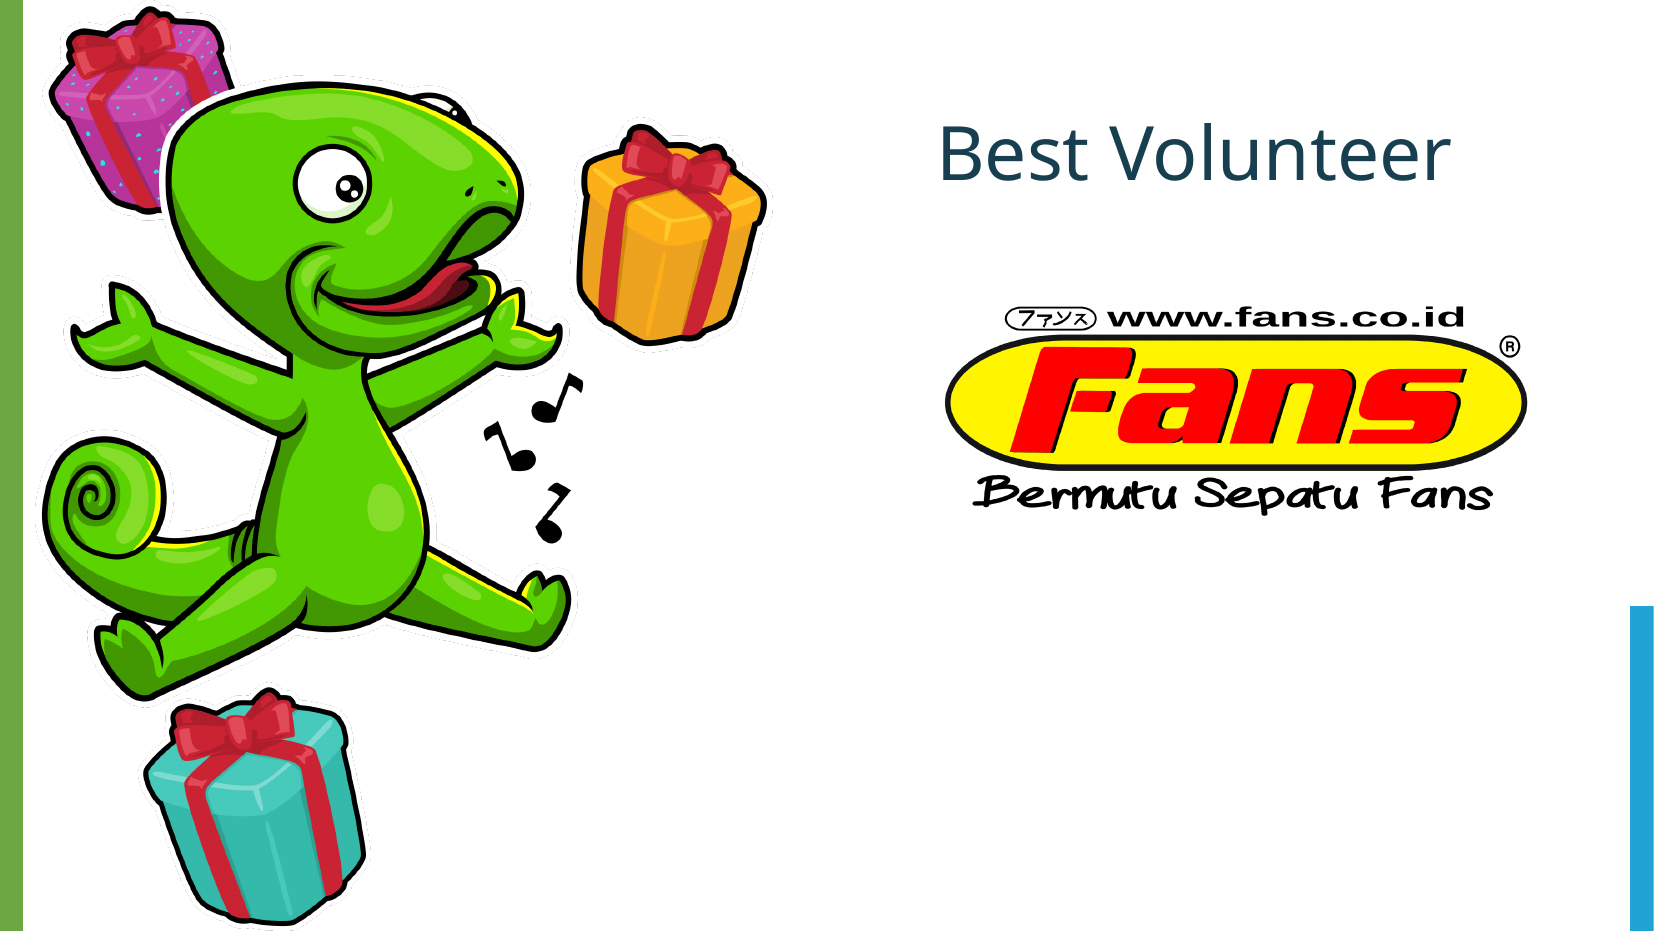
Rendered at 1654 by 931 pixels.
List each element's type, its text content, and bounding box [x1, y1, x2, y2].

picture [910, 300, 1562, 522]
picture [35, 0, 773, 931]
text_box Best Volunteer [773, 59, 1453, 240]
